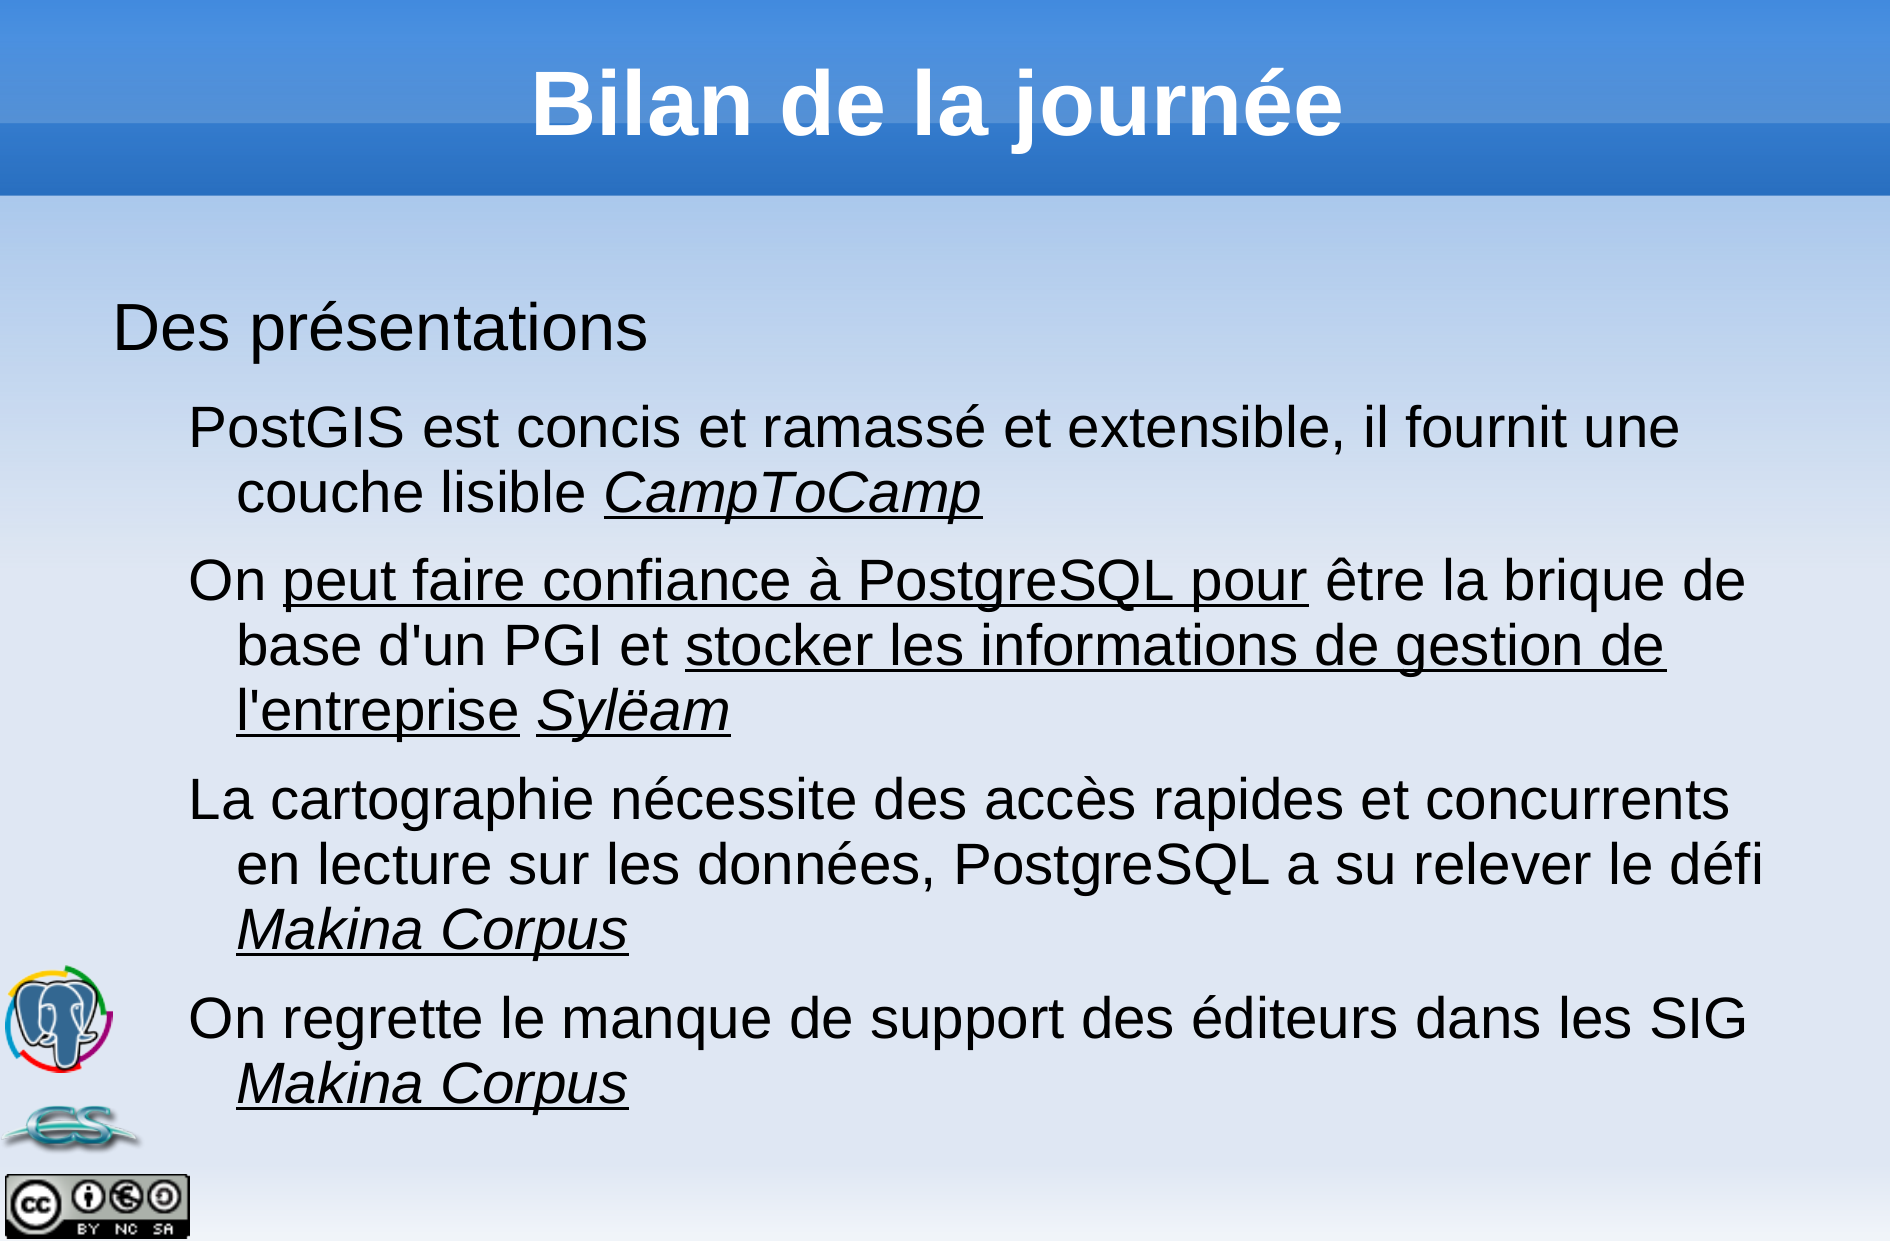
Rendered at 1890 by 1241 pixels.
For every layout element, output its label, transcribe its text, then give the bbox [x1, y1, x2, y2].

title Bilan de la journée [87, 7, 1789, 200]
picture [0, 0, 1890, 1241]
list Des présentations PostGIS est concis et ramassé et extensible, il fournit une couche lisible CampToCamp On peut faire confiance à PostgreSQL pour être la brique de base d'un PGI et stocker les informations de gestion de l'entreprise Sylëam La cartographie nécessite des accès rapides et concurrents en lecture sur les données, PostgreSQL a su relever le défi Makina Corpus On regrette le manque de support des éditeurs dans les SIG Makina Corpus [94, 290, 1796, 1116]
